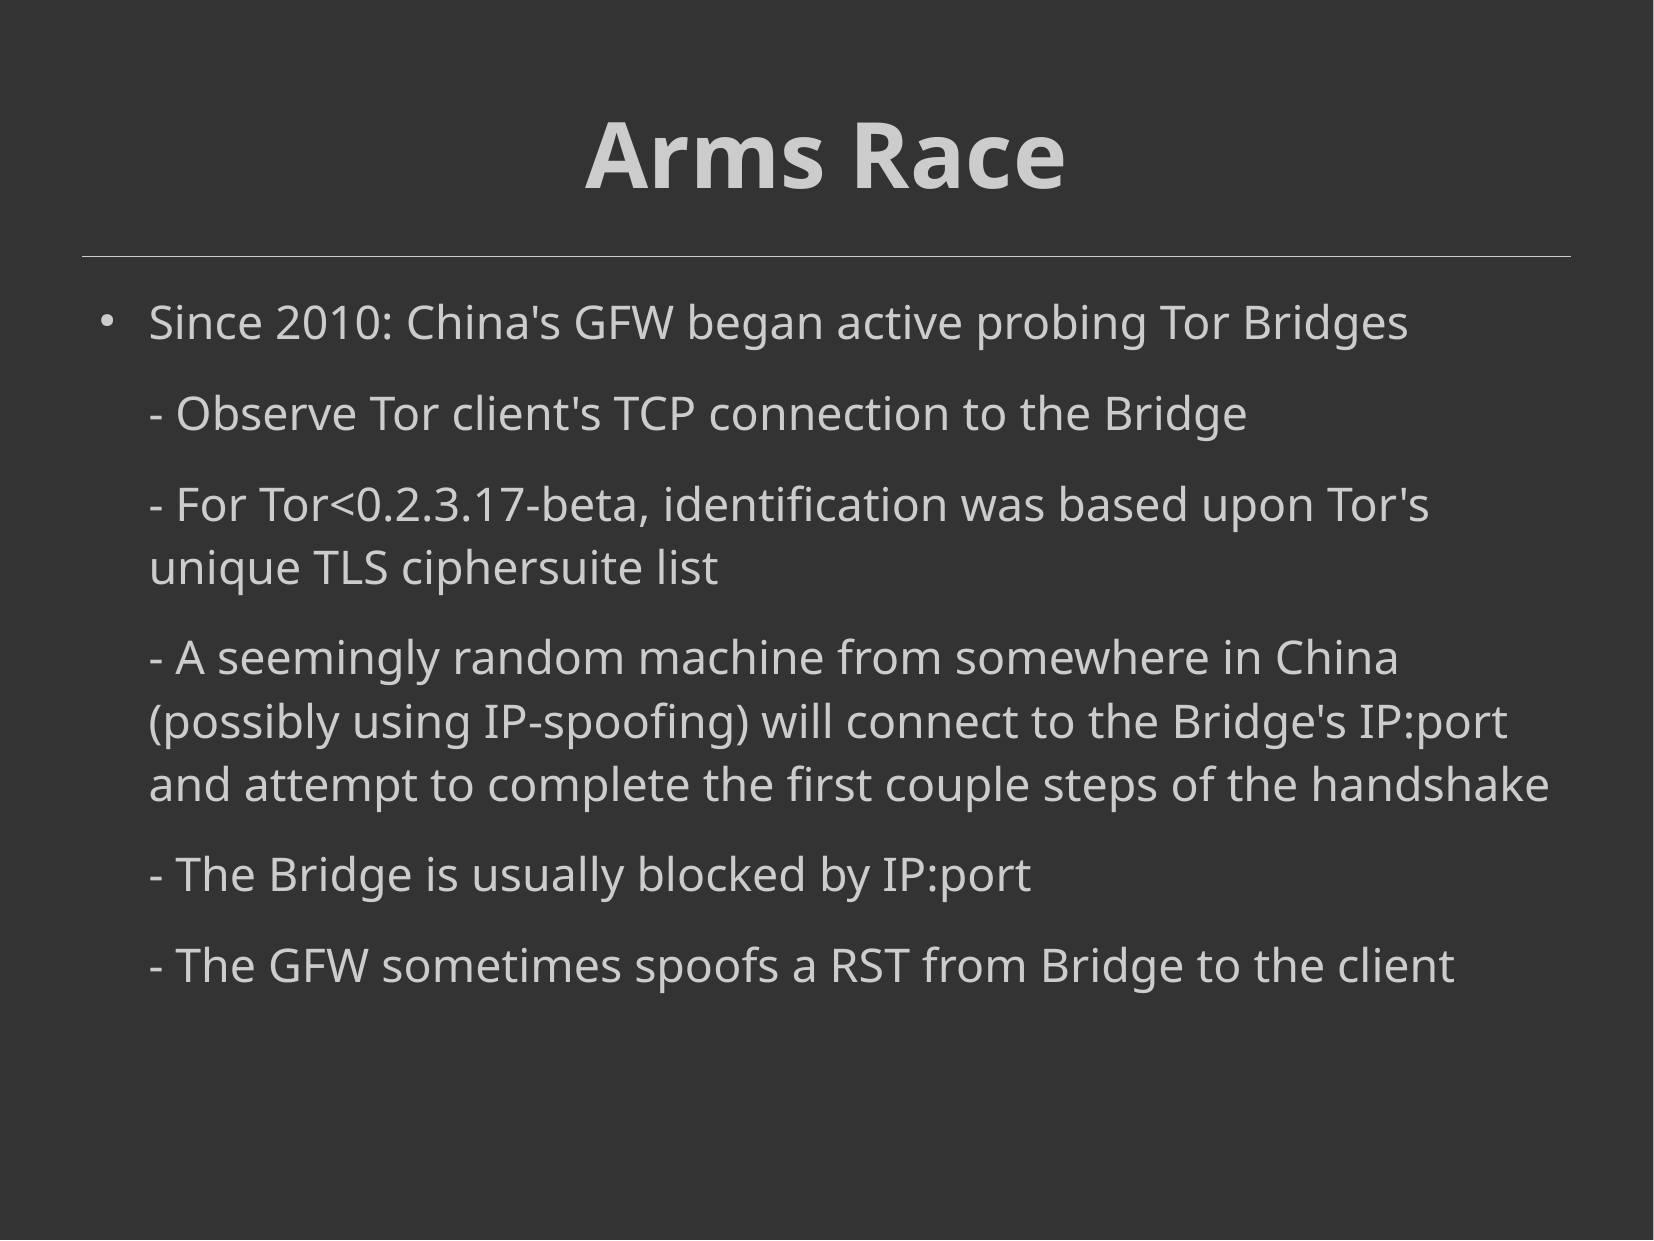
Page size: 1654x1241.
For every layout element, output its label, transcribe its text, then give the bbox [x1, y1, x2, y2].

list Since 2010: China's GFW began active probing Tor Bridges - Observe Tor client's TCP connection to the Bridge - For Tor<0.2.3.17-beta, identification was based upon Tor's unique TLS ciphersuite list - A seemingly random machine from somewhere in China (possibly using IP-spoofing) will connect to the Bridge's IP:port and attempt to complete the first couple steps of the handshake - The Bridge is usually blocked by IP:port - The GFW sometimes spoofs a RST from Bridge to the client [82, 290, 1571, 1010]
title Arms Race [82, 49, 1571, 257]
